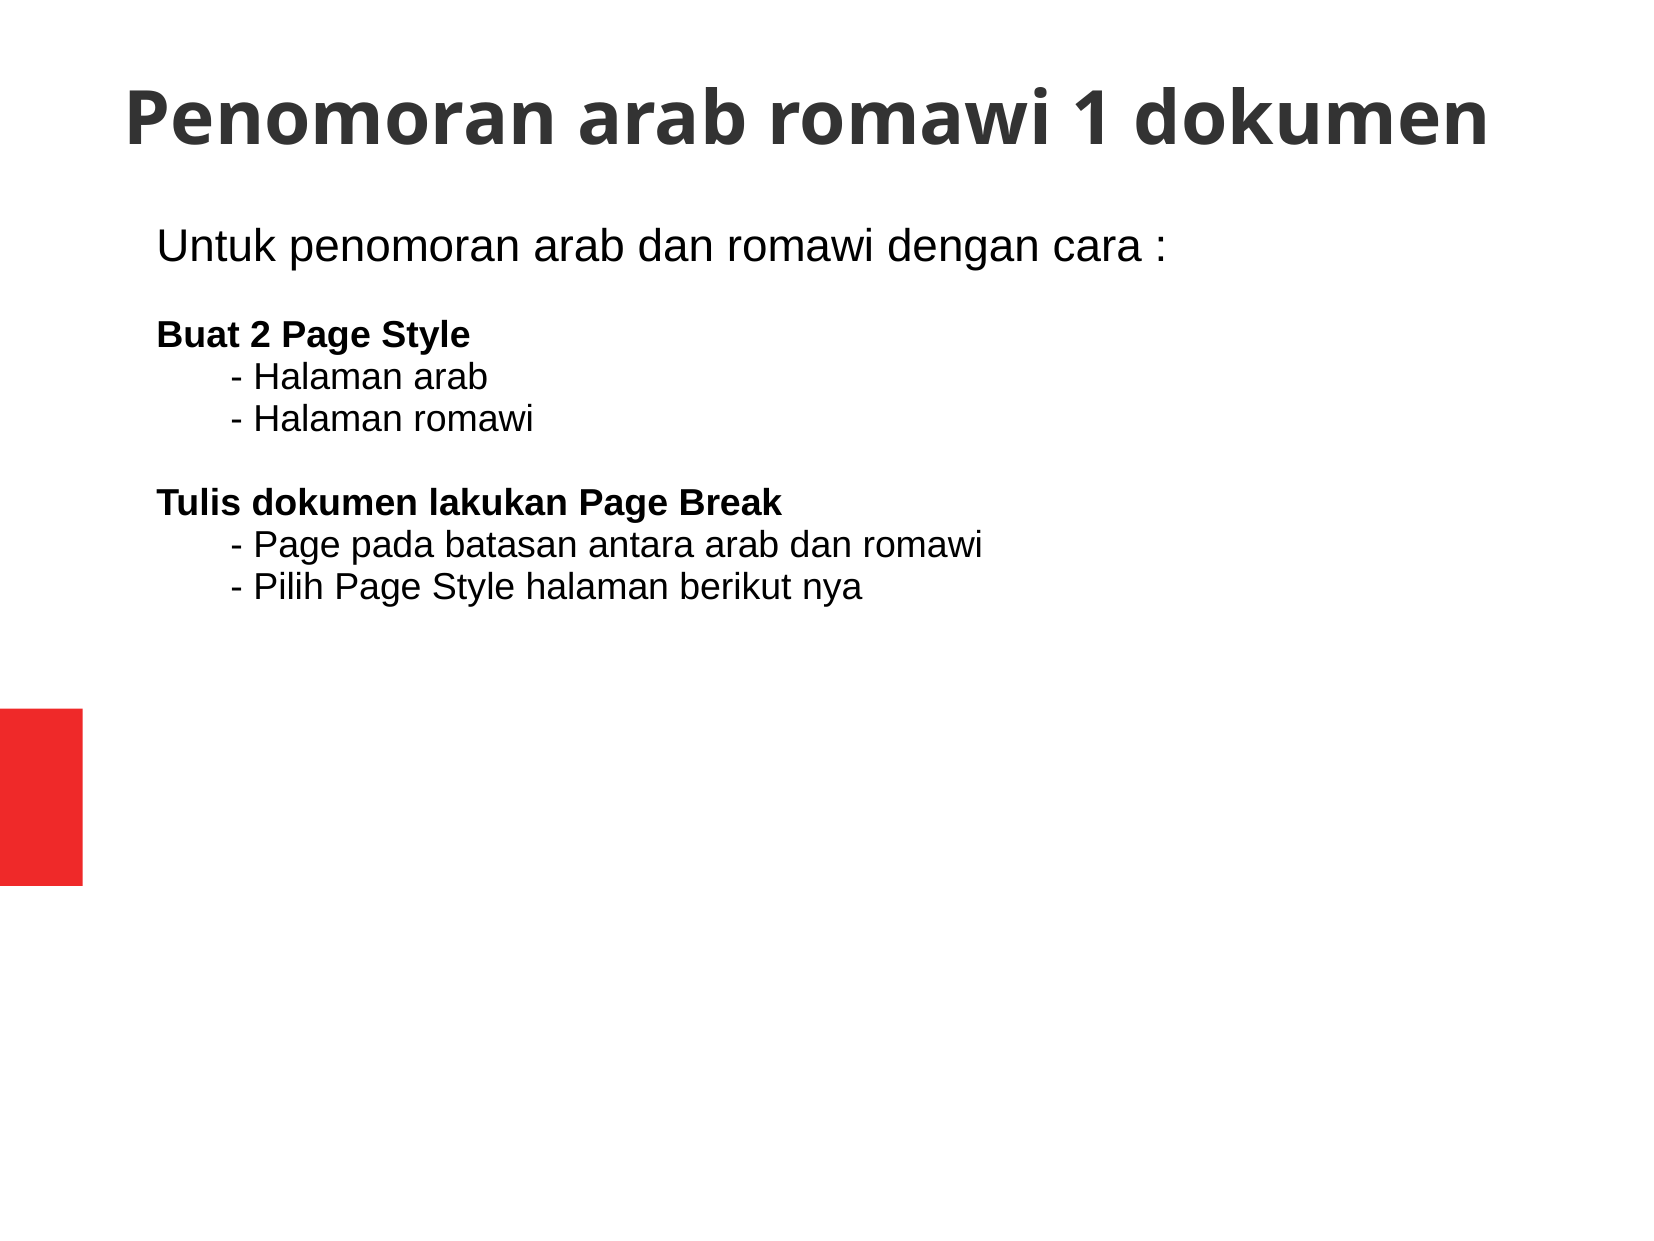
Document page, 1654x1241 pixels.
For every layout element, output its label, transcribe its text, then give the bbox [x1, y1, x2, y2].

text_box Untuk penomoran arab dan romawi dengan cara : Buat 2 Page Style - Halaman arab - Halaman romawi Tulis dokumen lakukan Page Break - Page pada batasan antara arab dan romawi - Pilih Page Style halaman berikut nya [141, 212, 1531, 657]
title Penomoran arab romawi 1 dokumen [124, 28, 1542, 204]
